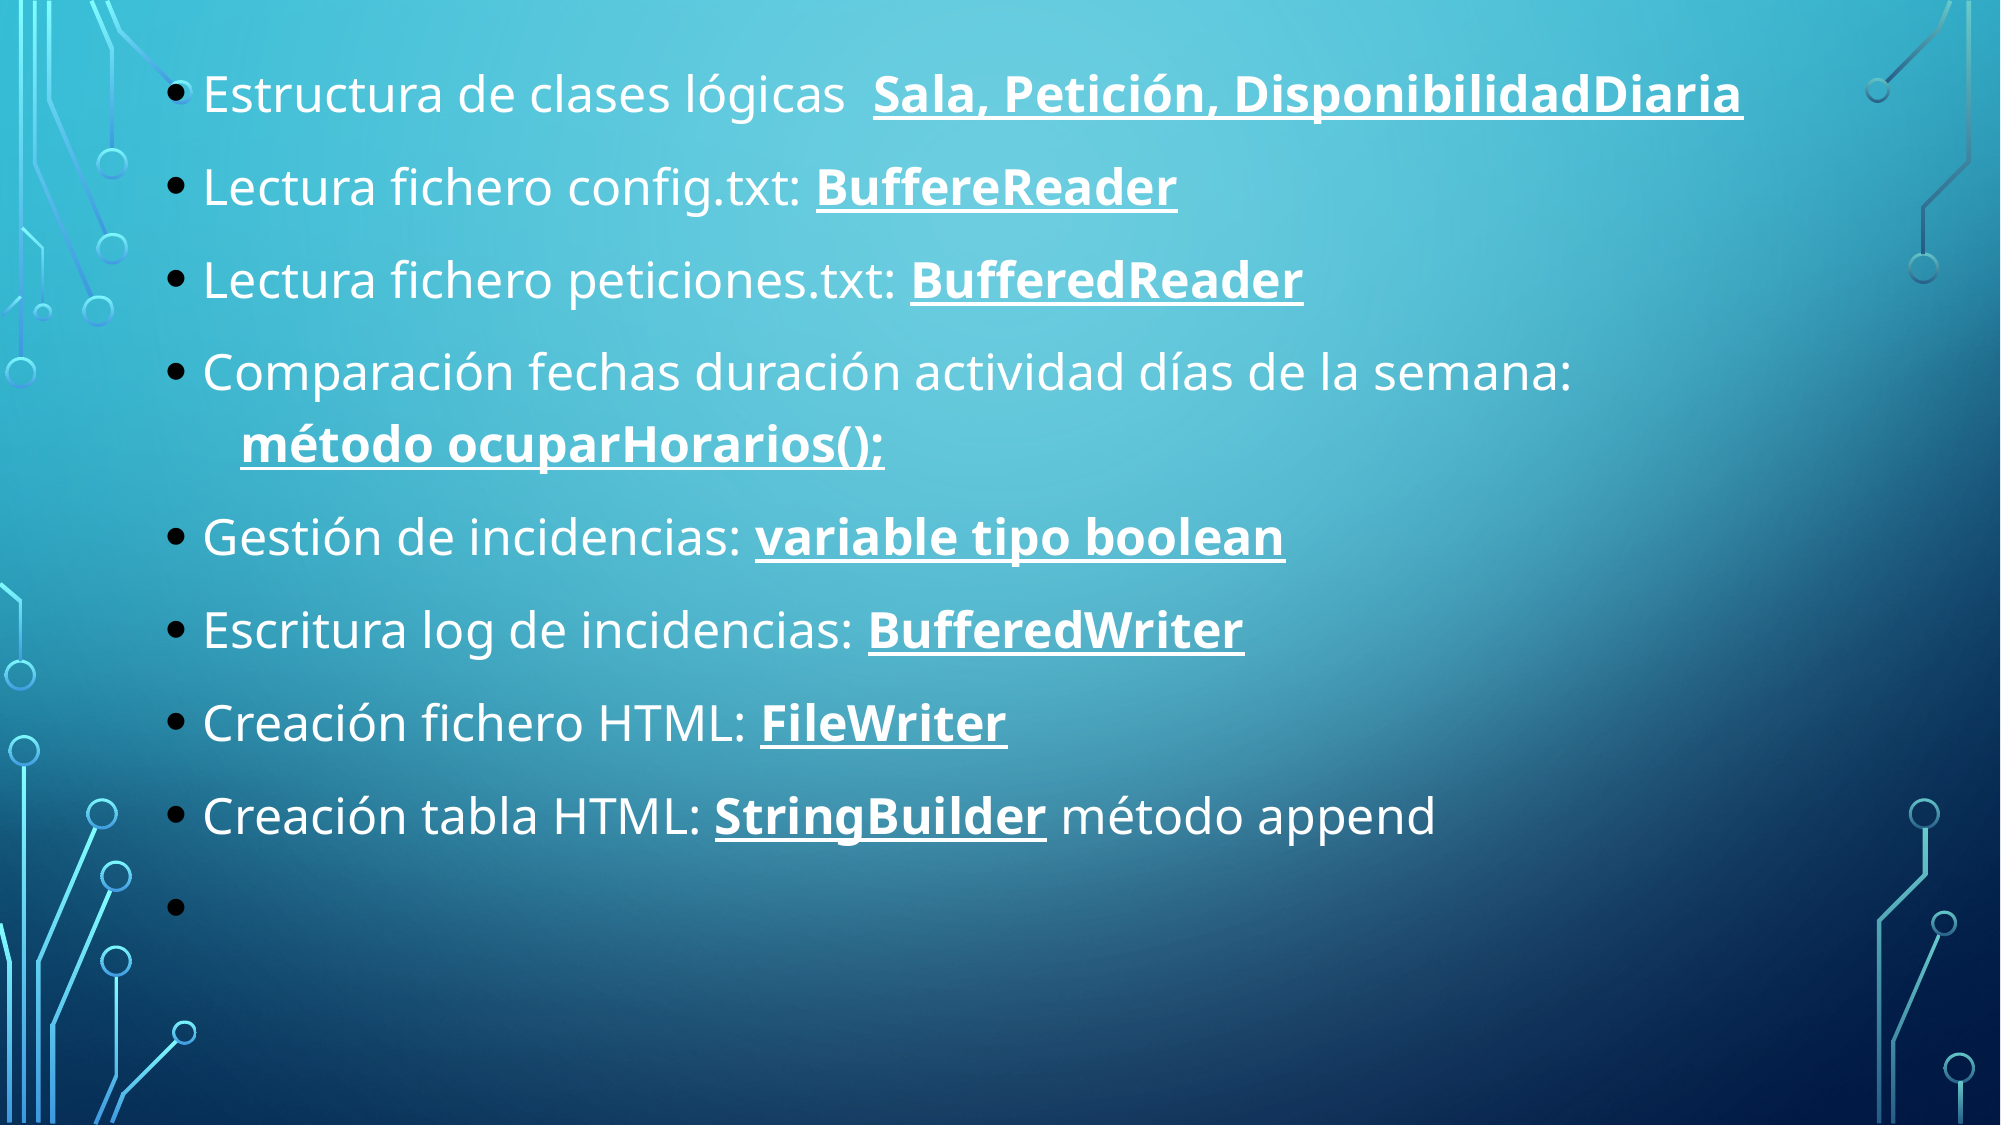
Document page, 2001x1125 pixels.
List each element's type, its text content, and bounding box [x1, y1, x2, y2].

list Estructura de clases lógicas Sala, Petición, DisponibilidadDiaria Lectura fichero config.txt: BuffereReader Lectura fichero peticiones.txt: BufferedReader Comparación fechas duración actividad días de la semana: método ocuparHorarios(); Gestión de incidencias: variable tipo boolean Escritura log de incidencias: BufferedWriter Creación fichero HTML: FileWriter Creación tabla HTML: StringBuilder método append [150, 42, 1776, 1060]
